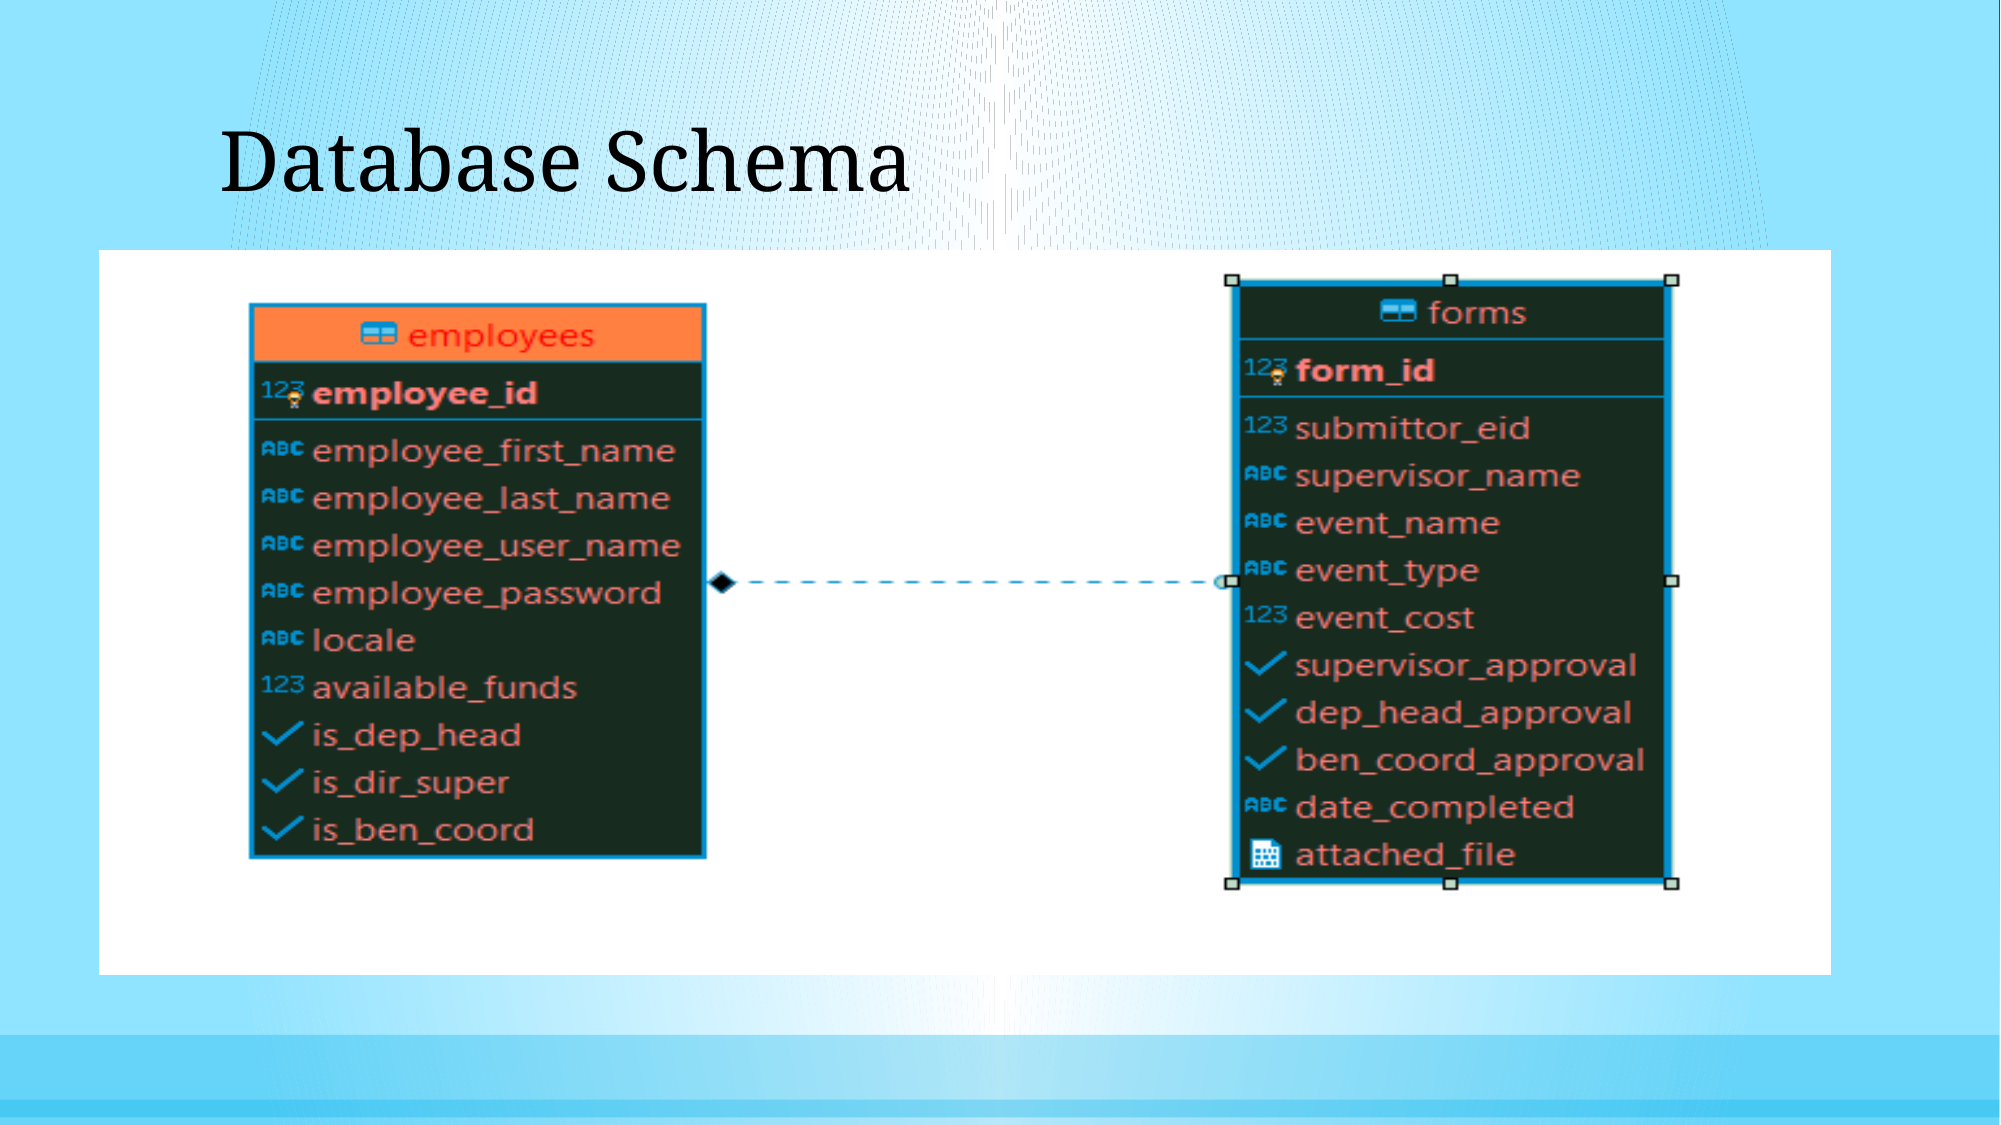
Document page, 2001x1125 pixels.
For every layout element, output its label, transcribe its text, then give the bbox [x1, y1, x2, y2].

title Database Schema [219, 71, 1780, 250]
picture [99, 250, 1831, 976]
